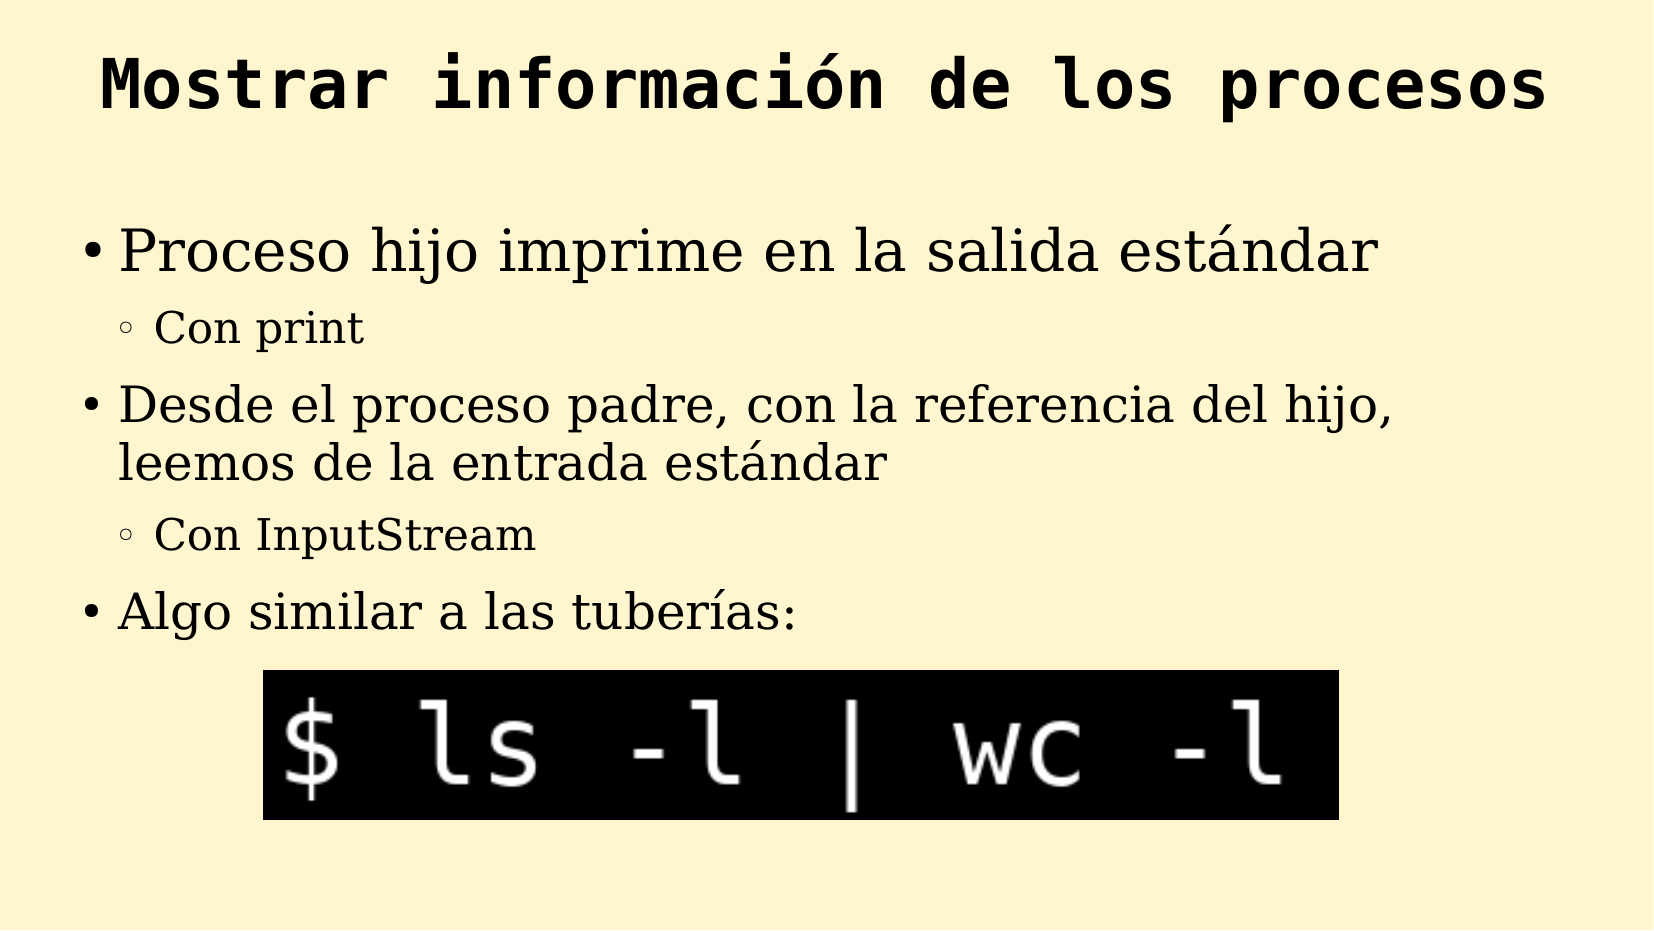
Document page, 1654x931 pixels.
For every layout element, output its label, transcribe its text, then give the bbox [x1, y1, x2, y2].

title Mostrar información de los procesos [82, 7, 1571, 163]
list Proceso hijo imprime en la salida estándar Con print Desde el proceso padre, con la referencia del hijo, leemos de la entrada estándar Con InputStream Algo similar a las tuberías: [82, 217, 1571, 839]
picture [263, 670, 1339, 820]
